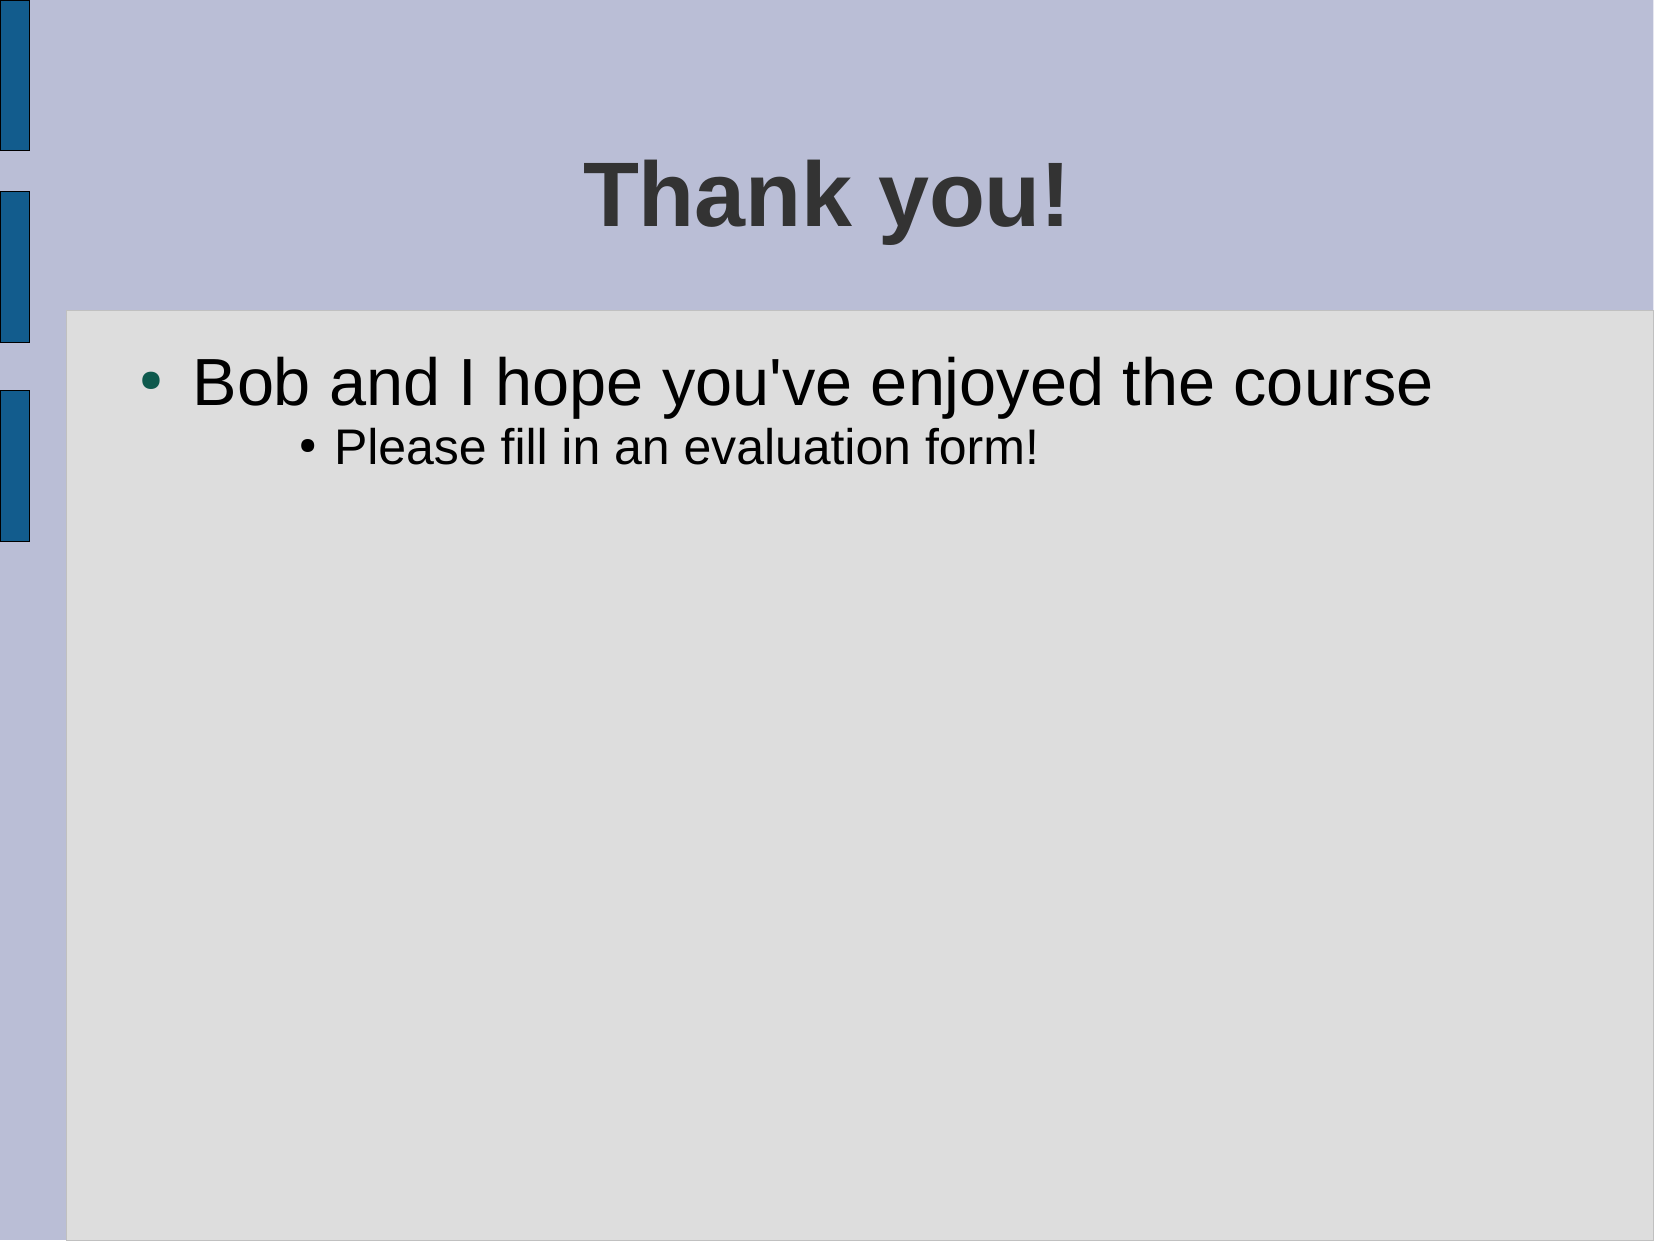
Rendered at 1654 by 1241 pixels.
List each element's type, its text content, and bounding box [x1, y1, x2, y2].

list Bob and I hope you've enjoyed the course Please fill in an evaluation form! [121, 344, 1534, 1127]
title Thank you! [121, 91, 1534, 299]
